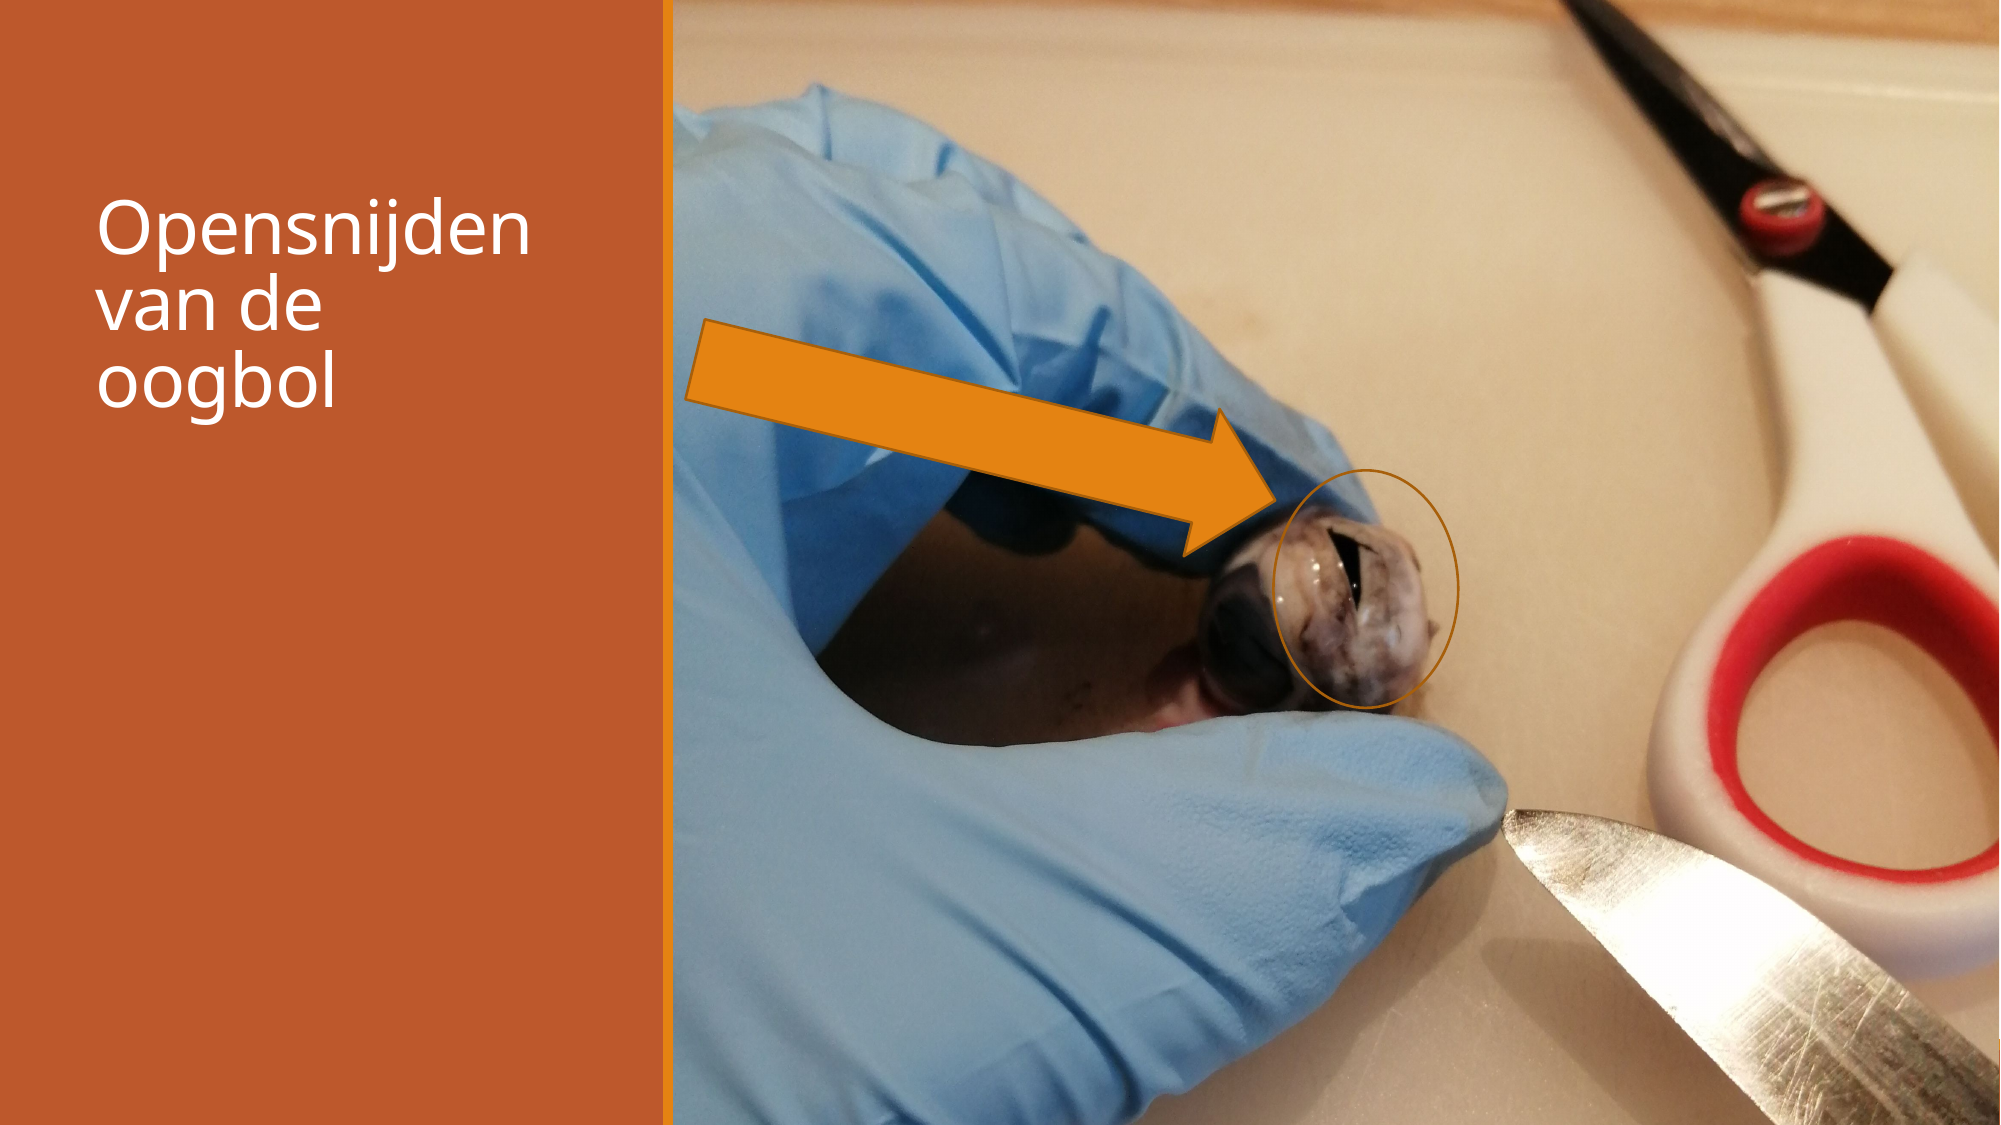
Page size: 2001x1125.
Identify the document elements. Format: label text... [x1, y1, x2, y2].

title Opensnijden van de oogbol [80, 84, 587, 430]
picture [673, 0, 2000, 1125]
text_box [0, 0, 673, 1125]
text_box [685, 319, 1276, 557]
